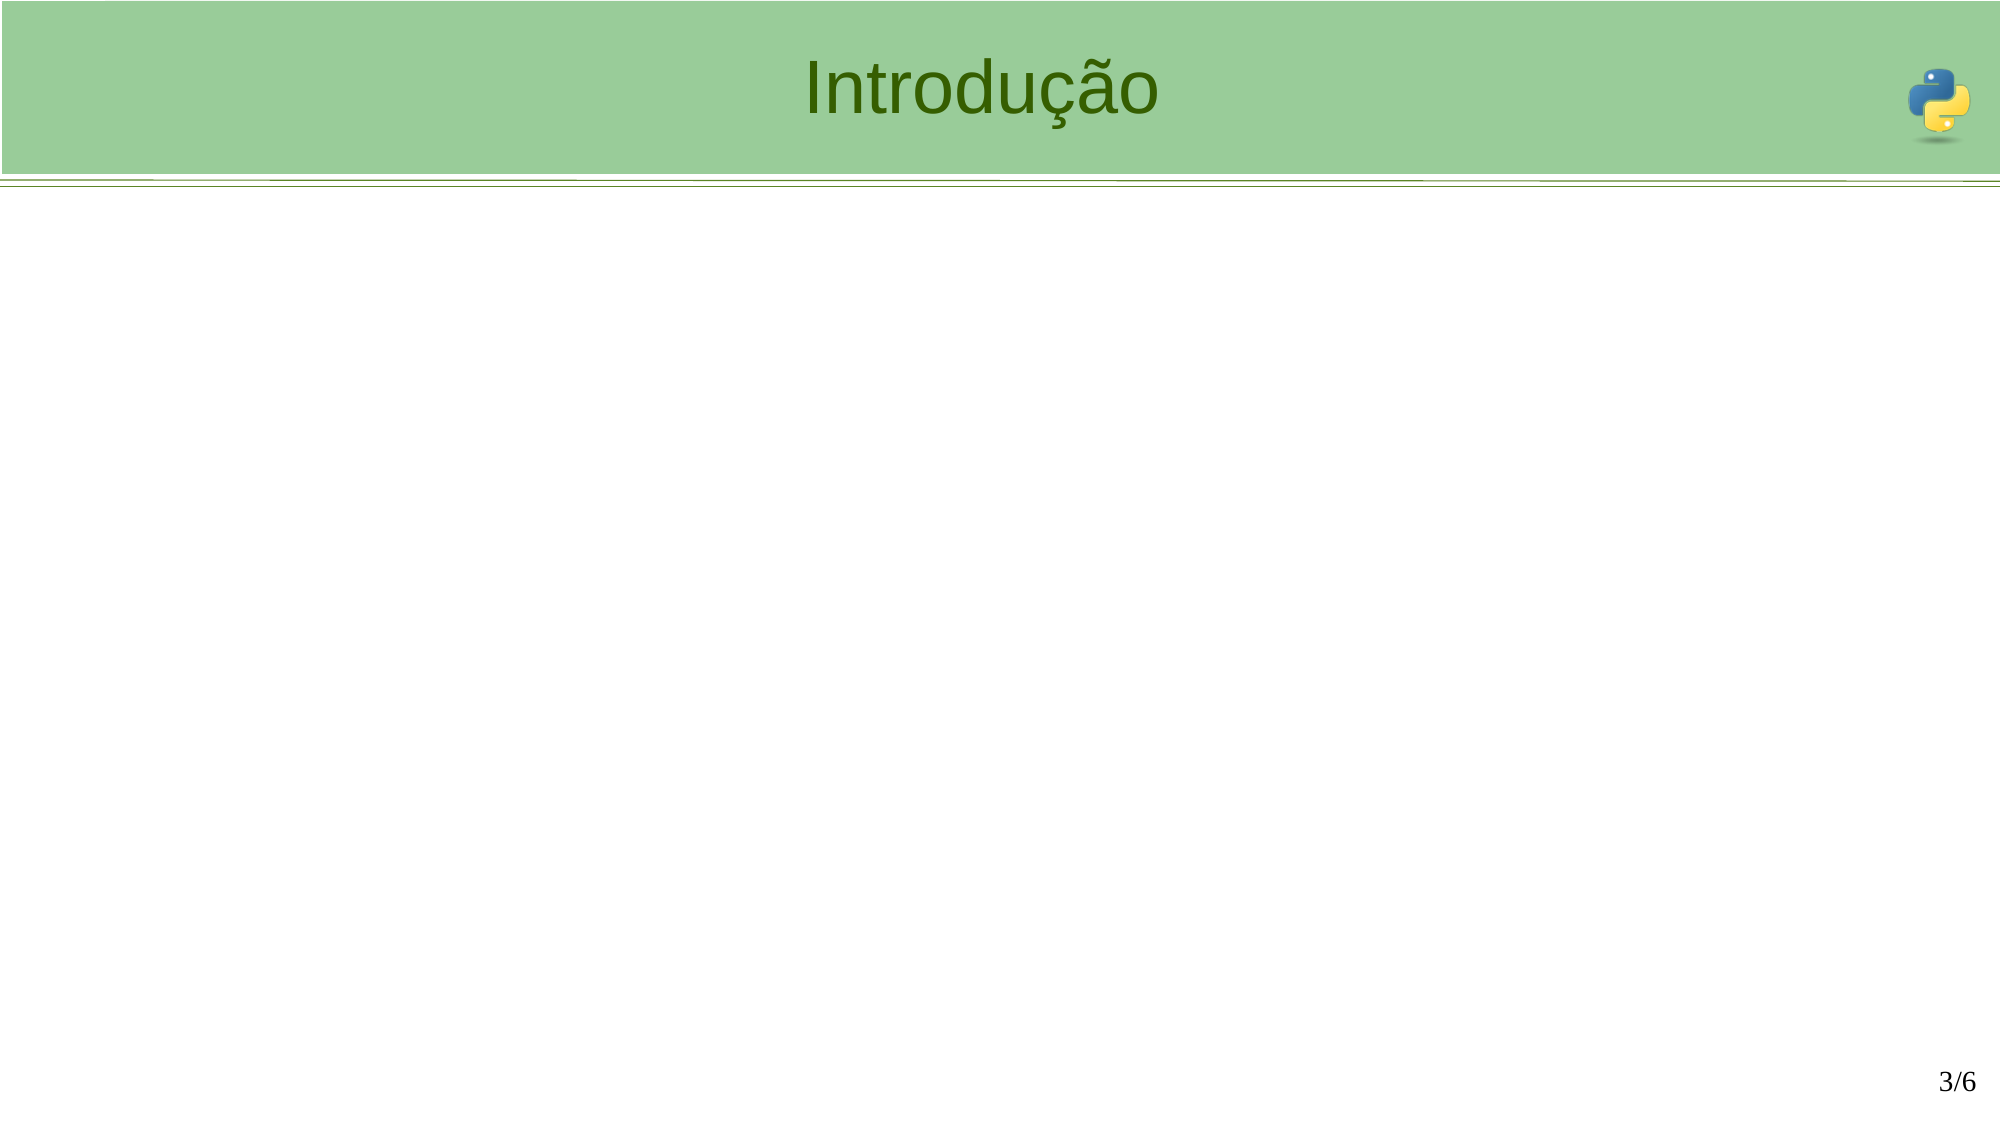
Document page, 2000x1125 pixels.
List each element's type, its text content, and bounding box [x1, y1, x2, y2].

title Introdução [105, 0, 1861, 174]
picture [1901, 59, 1979, 148]
